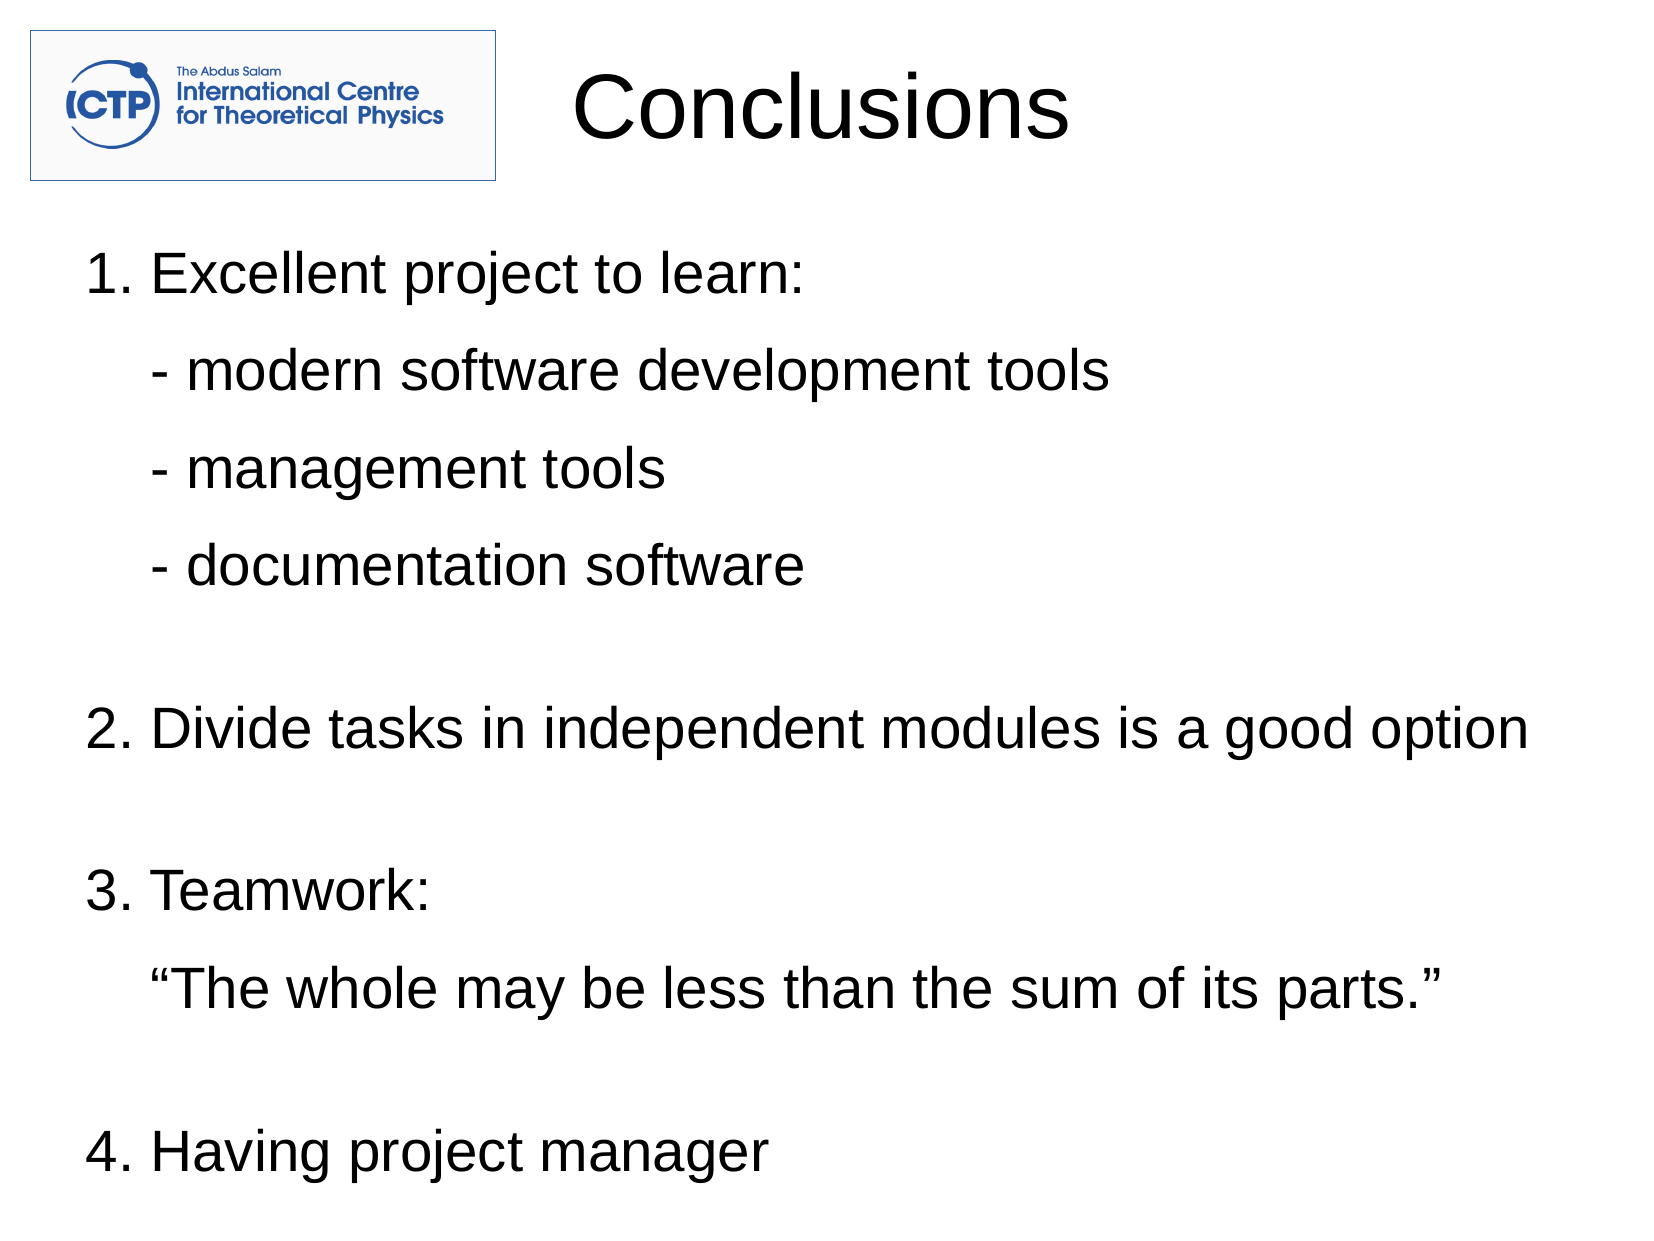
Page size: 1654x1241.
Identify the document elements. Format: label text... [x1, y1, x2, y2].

text_box 1. Excellent project to learn: - modern software development tools - management tools - documentation software 2. Divide tasks in independent modules is a good option 3. Teamwork: “The whole may be less than the sum of its parts.” 4. Having project manager [70, 200, 1595, 1159]
text_box Conclusions [556, 47, 1087, 166]
text_box [68, 908, 1099, 1023]
picture [30, 30, 496, 181]
